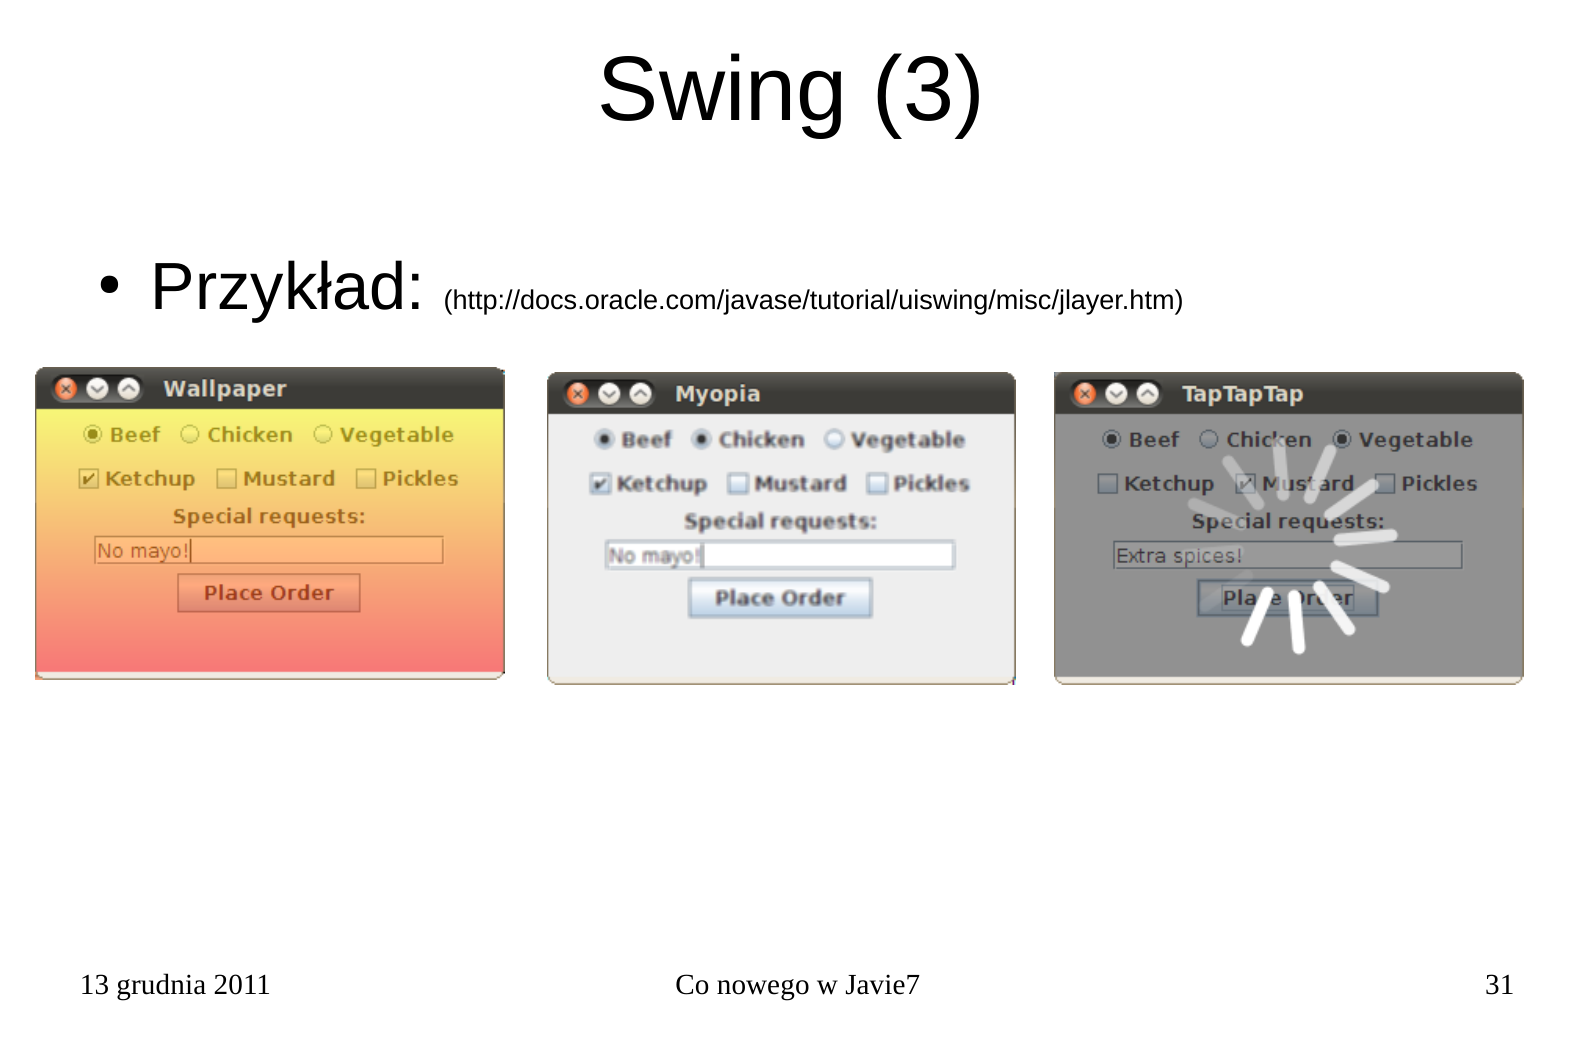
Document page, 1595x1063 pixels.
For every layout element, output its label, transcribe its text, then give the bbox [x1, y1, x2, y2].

picture [35, 367, 505, 680]
list Przykład: (http://docs.oracle.com/javase/tutorial/uiswing/misc/jlayer.htm) [79, 248, 1430, 483]
title Swing (3) [74, 0, 1510, 178]
picture [1054, 372, 1524, 686]
picture [547, 372, 1016, 686]
